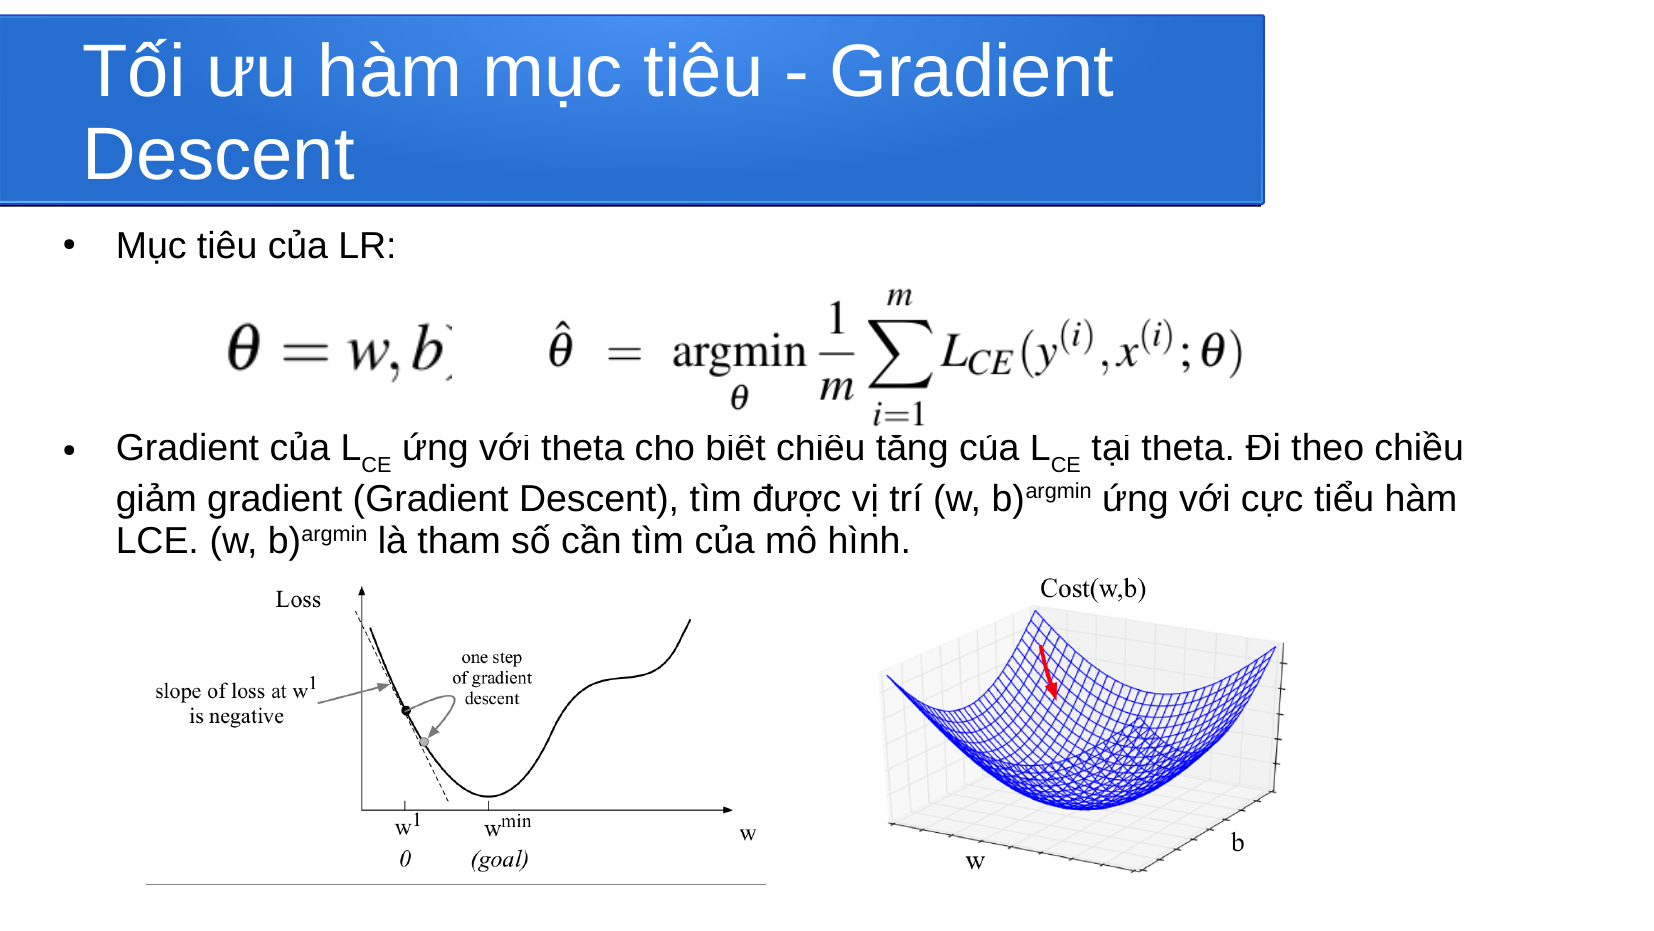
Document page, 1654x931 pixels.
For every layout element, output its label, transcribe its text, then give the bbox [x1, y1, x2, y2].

list Mục tiêu của LR: Gradient của LCE ứng với theta cho biết chiều tăng của LCE tại theta. Đi theo chiều giảm gradient (Gradient Descent), tìm được vị trí (w, b)argmin ứng với cực tiểu hàm LCE. (w, b)argmin là tham số cần tìm của mô hình. [45, 224, 1546, 871]
picture [146, 569, 766, 886]
picture [524, 281, 1261, 436]
chart [765, 503, 884, 563]
title Tối ưu hàm mục tiêu - Gradient Descent [82, 29, 1235, 196]
picture [225, 316, 452, 391]
picture [870, 562, 1306, 887]
